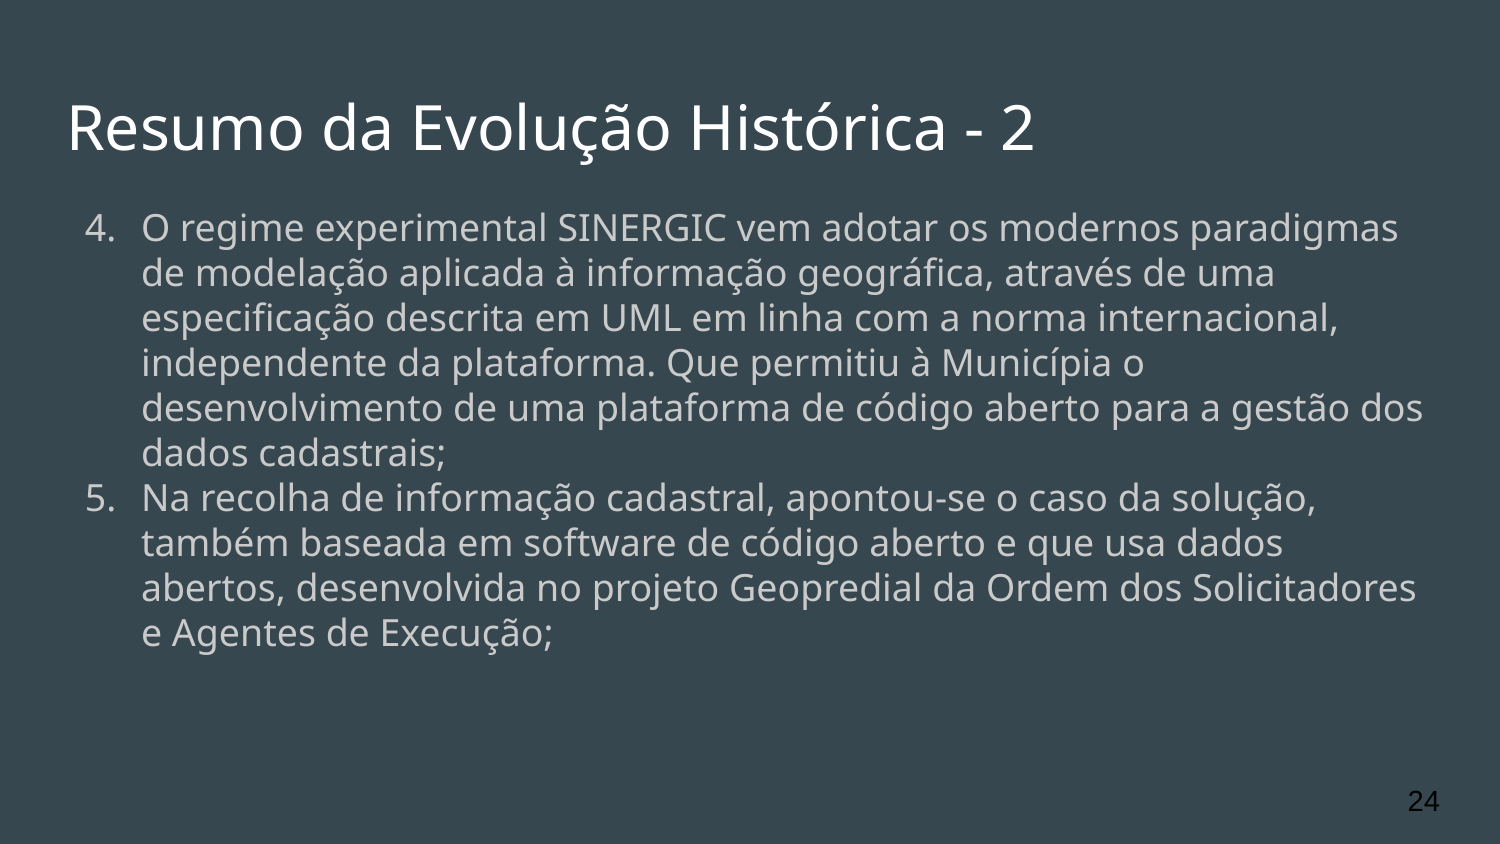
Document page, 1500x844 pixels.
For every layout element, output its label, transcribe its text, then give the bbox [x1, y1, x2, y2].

slide_number <number> [1392, 767, 1483, 833]
list O regime experimental SINERGIC vem adotar os modernos paradigmas de modelação aplicada à informação geográfica, através de uma especificação descrita em UML em linha com a norma internacional, independente da plataforma. Que permitiu à Municípia o desenvolvimento de uma plataforma de código aberto para a gestão dos dados cadastrais; Na recolha de informação cadastral, apontou-se o caso da solução, também baseada em software de código aberto e que usa dados abertos, desenvolvida no projeto Geopredial da Ordem dos Solicitadores e Agentes de Execução; [51, 189, 1449, 750]
title Resumo da Evolução Histórica - 2 [51, 72, 1449, 167]
